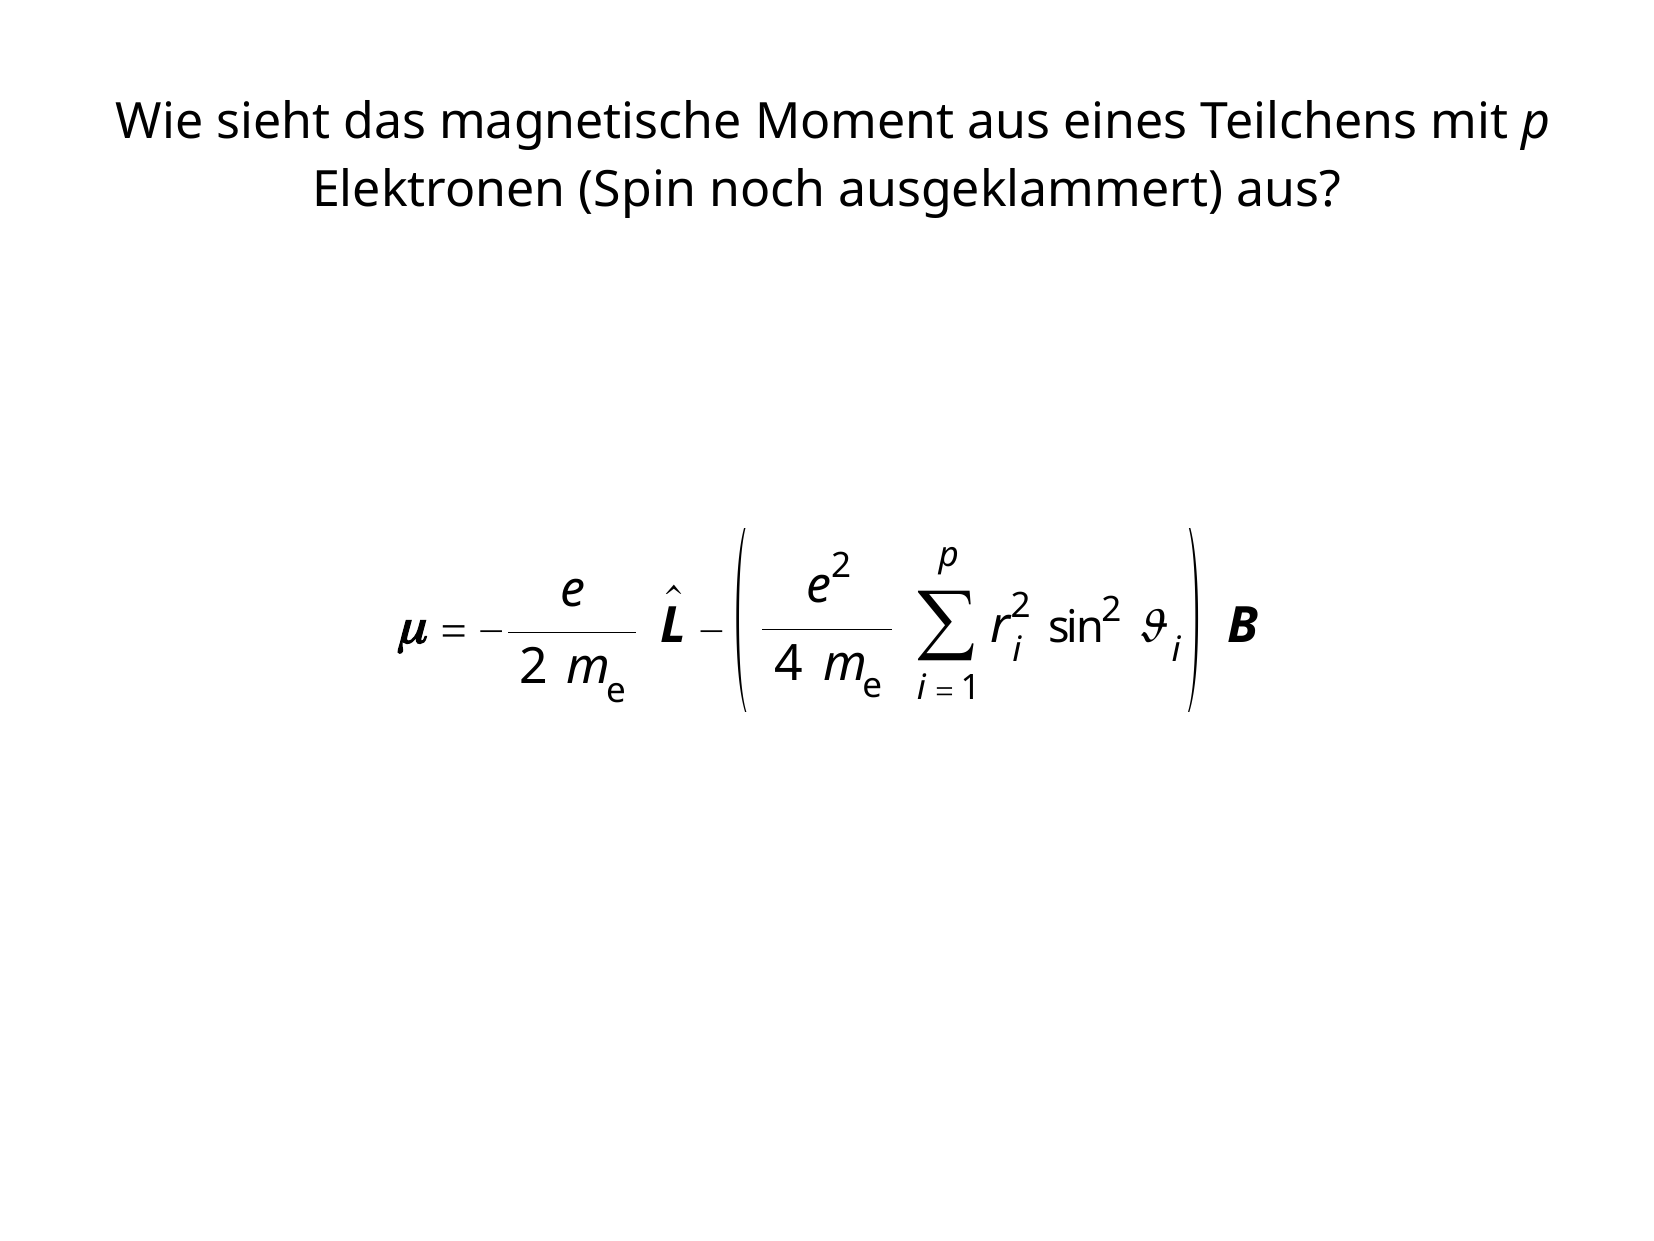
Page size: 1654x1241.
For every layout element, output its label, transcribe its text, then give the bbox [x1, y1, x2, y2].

chart [388, 528, 1265, 712]
title Wie sieht das magnetische Moment aus eines Teilchens mit p Elektronen (Spin noch ausgeklammert) aus? [82, 49, 1571, 257]
